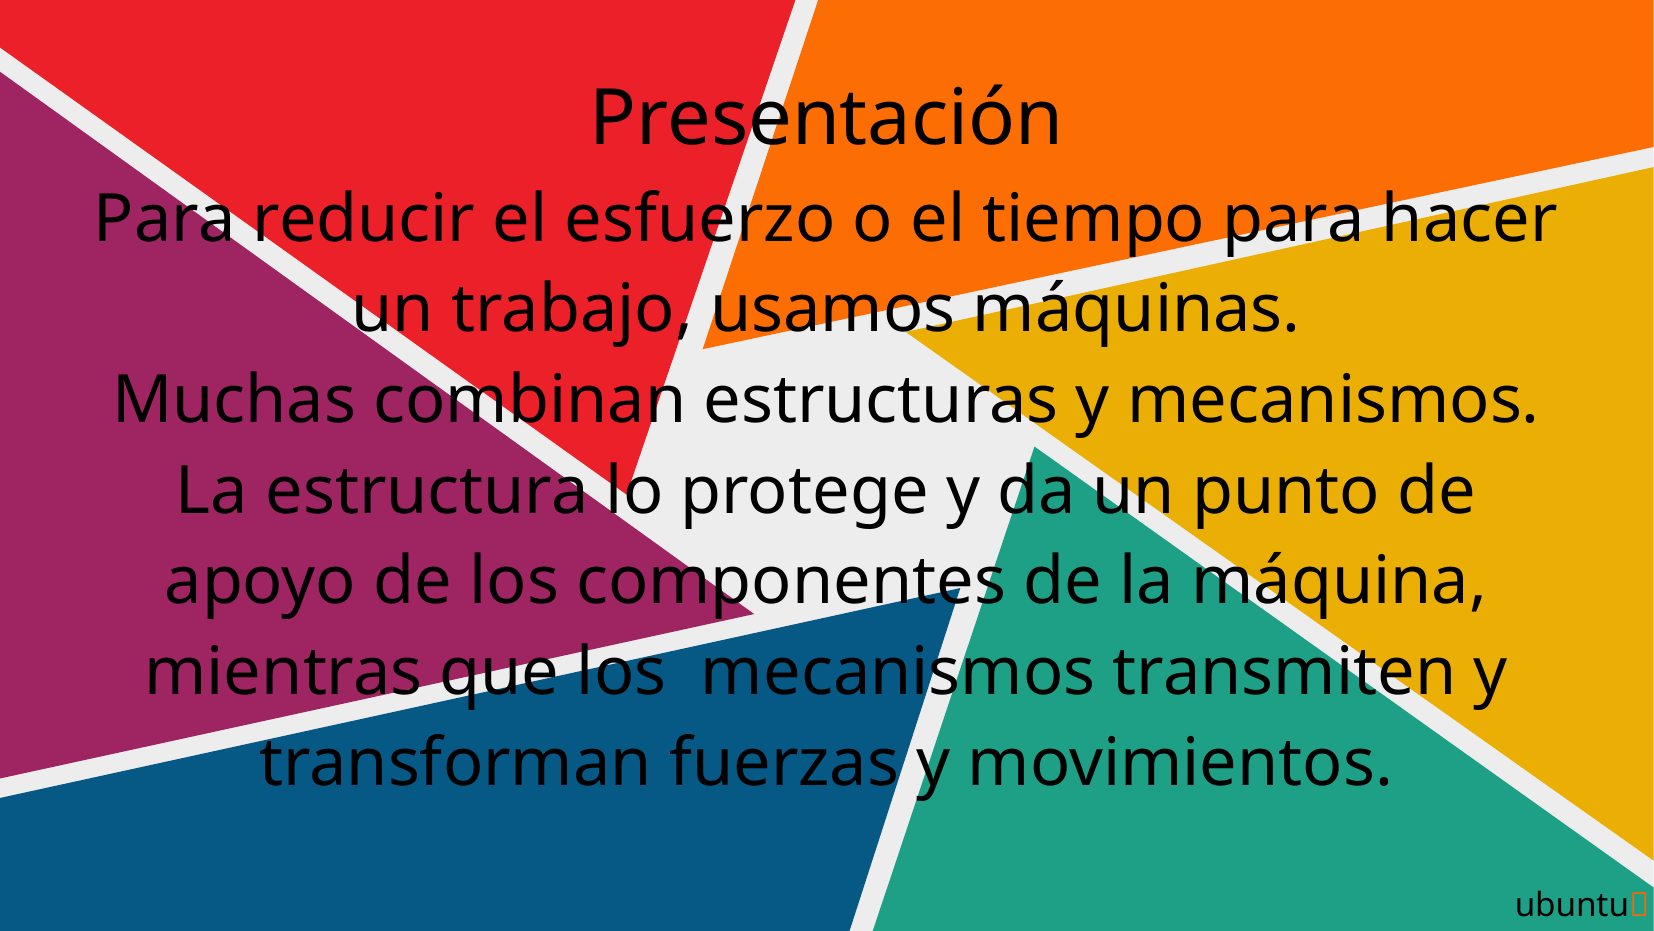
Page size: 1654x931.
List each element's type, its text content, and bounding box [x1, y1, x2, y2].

title Presentación [82, 37, 1571, 193]
text_box ubuntu [1500, 874, 1654, 931]
subtitle Para reducir el esfuerzo o el tiempo para hacer un trabajo, usamos máquinas. Muchas combinan estructuras y mecanismos. La estructura lo protege y da un punto de apoyo de los componentes de la máquina, mientras que los mecanismos transmiten y transforman fuerzas y movimientos. [82, 217, 1571, 758]
